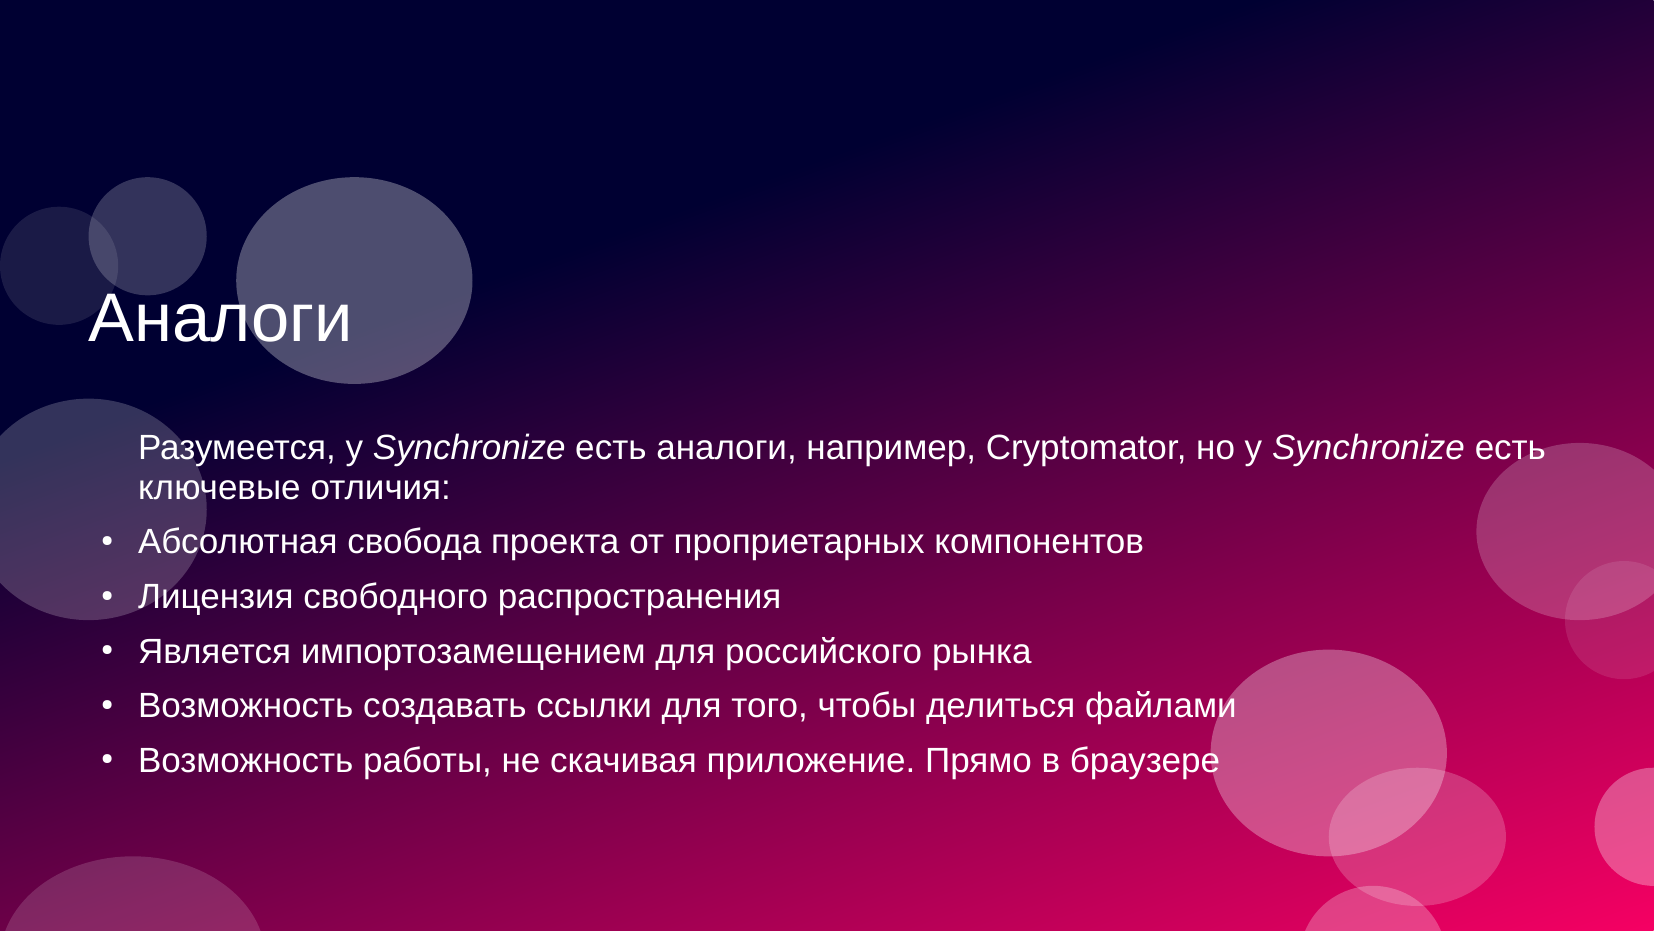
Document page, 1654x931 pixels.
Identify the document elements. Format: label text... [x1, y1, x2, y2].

title Аналоги [88, 236, 1565, 399]
list Разумеется, у Synchronize есть аналоги, например, Cryptomator, но у Synchronize есть ключевые отличия: Абсолютная свобода проекта от проприетарных компонентов Лицензия свободного распространения Является импортозамещением для российского рынка Возможность создавать ссылки для того, чтобы делиться файлами Возможность работы, не скачивая приложение. Прямо в браузере [88, 428, 1565, 783]
